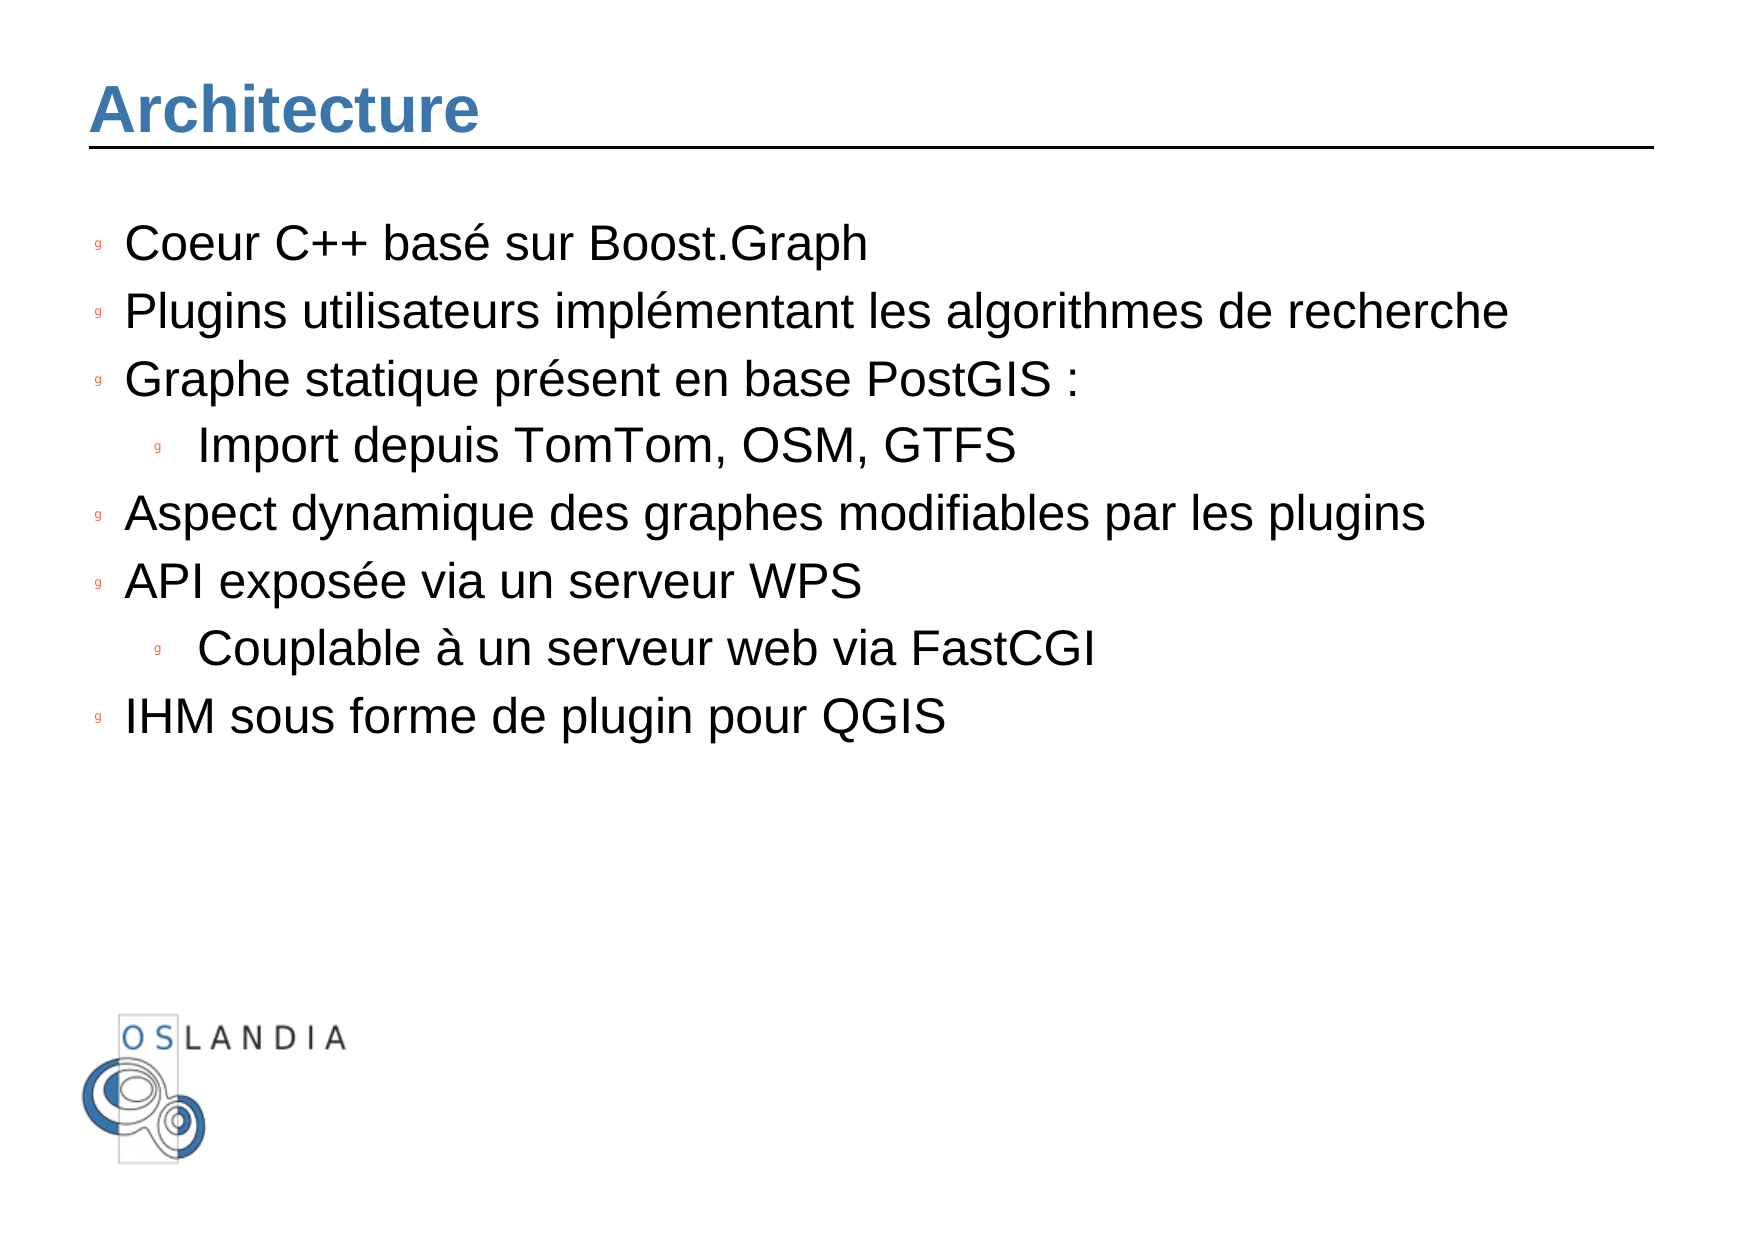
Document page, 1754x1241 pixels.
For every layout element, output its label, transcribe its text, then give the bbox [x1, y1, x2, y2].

list Coeur C++ basé sur Boost.Graph Plugins utilisateurs implémentant les algorithmes de recherche Graphe statique présent en base PostGIS : Import depuis TomTom, OSM, GTFS Aspect dynamique des graphes modifiables par les plugins API exposée via un serveur WPS Couplable à un serveur web via FastCGI IHM sous forme de plugin pour QGIS [94, 215, 1654, 1093]
title Architecture [88, 72, 1707, 148]
picture [76, 1003, 355, 1174]
